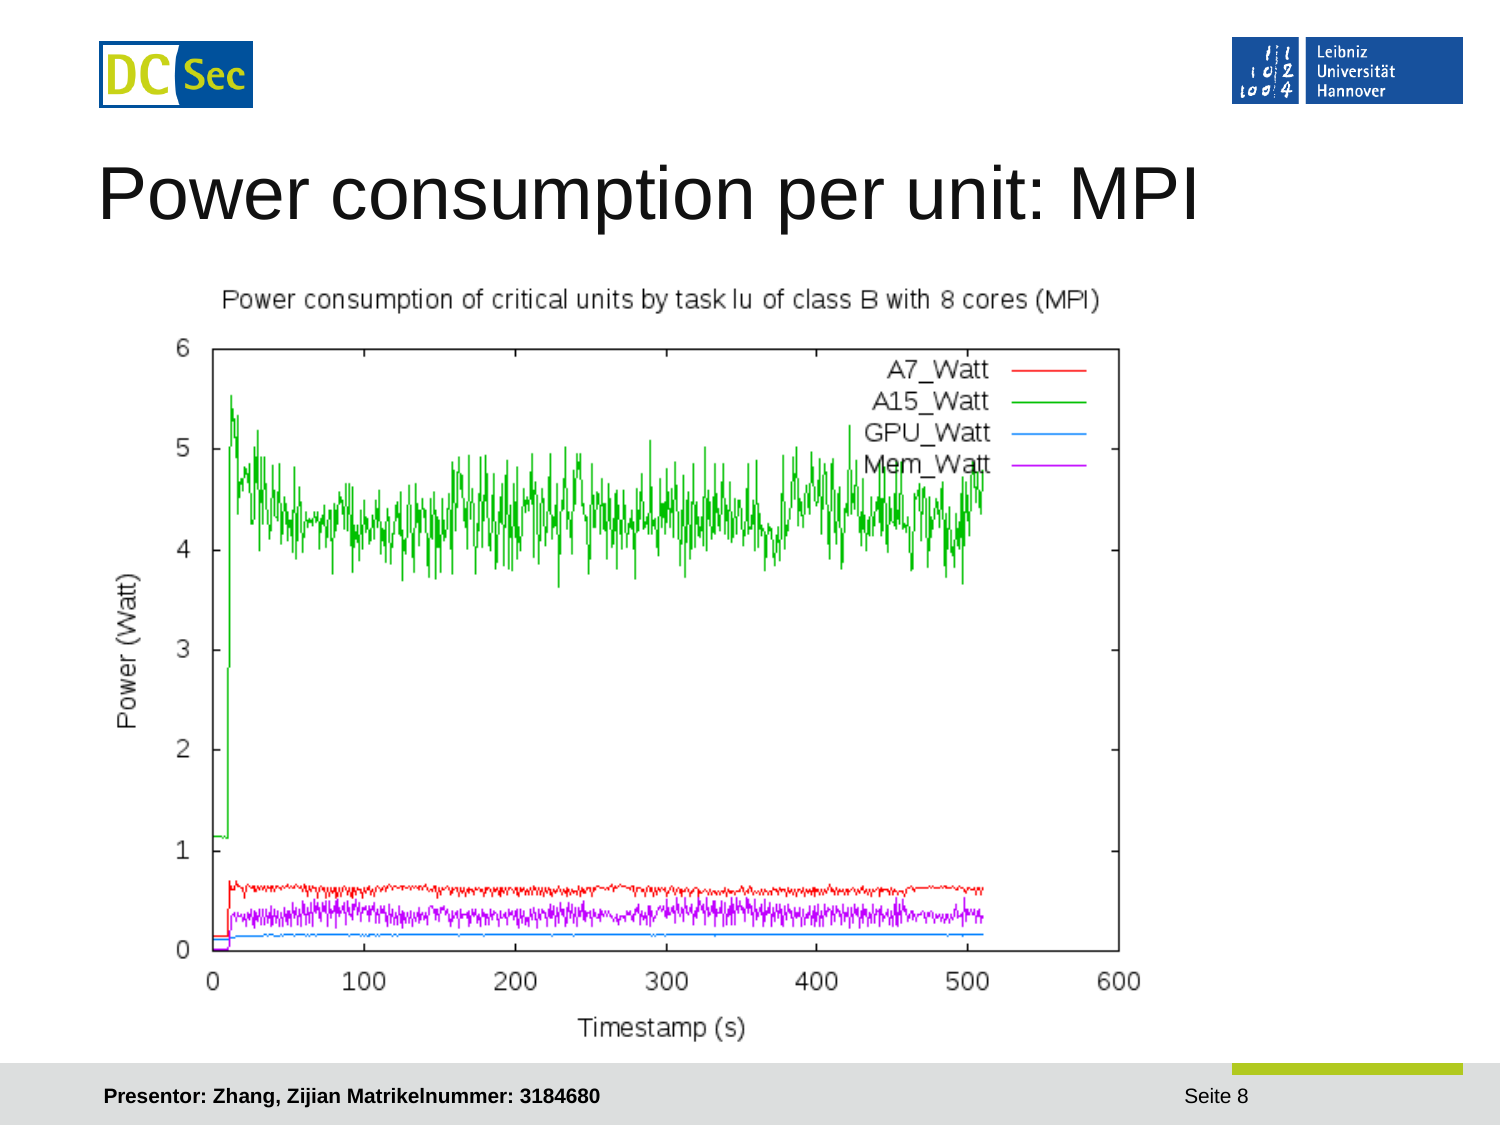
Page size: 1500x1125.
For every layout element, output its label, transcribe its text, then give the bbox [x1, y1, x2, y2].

picture [106, 274, 1170, 1052]
text_box Presentor: Zhang, Zijian Matrikelnummer: 3184680 [88, 1074, 1181, 1125]
picture [99, 41, 253, 108]
picture [1232, 37, 1463, 104]
title Power consumption per unit: MPI [82, 137, 1463, 274]
